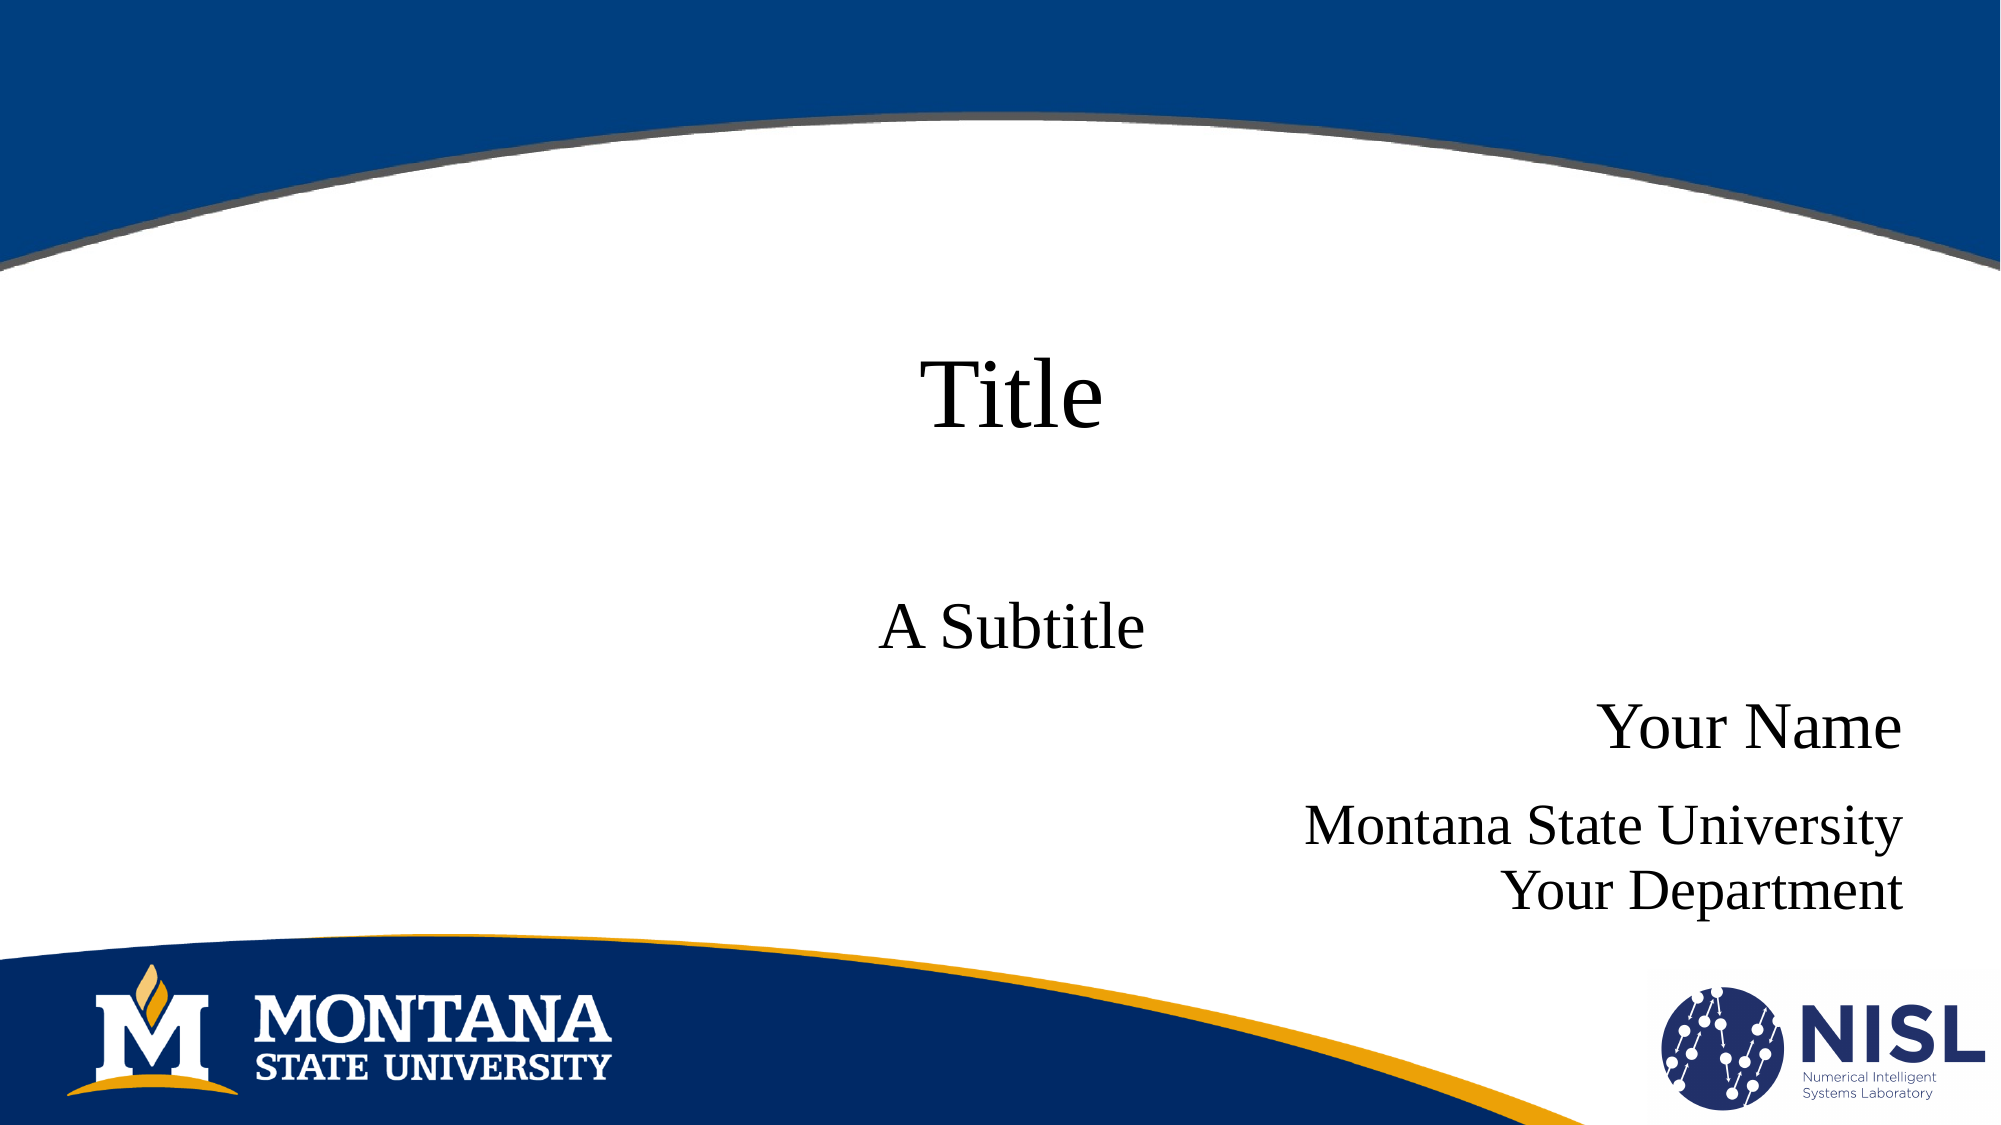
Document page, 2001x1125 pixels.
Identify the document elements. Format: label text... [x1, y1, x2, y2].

title Title [112, 299, 1913, 488]
subtitle A Subtitle [337, 487, 1688, 764]
picture [0, 934, 2001, 1125]
text_box Your Name Montana State University Your Department [1290, 681, 1913, 910]
